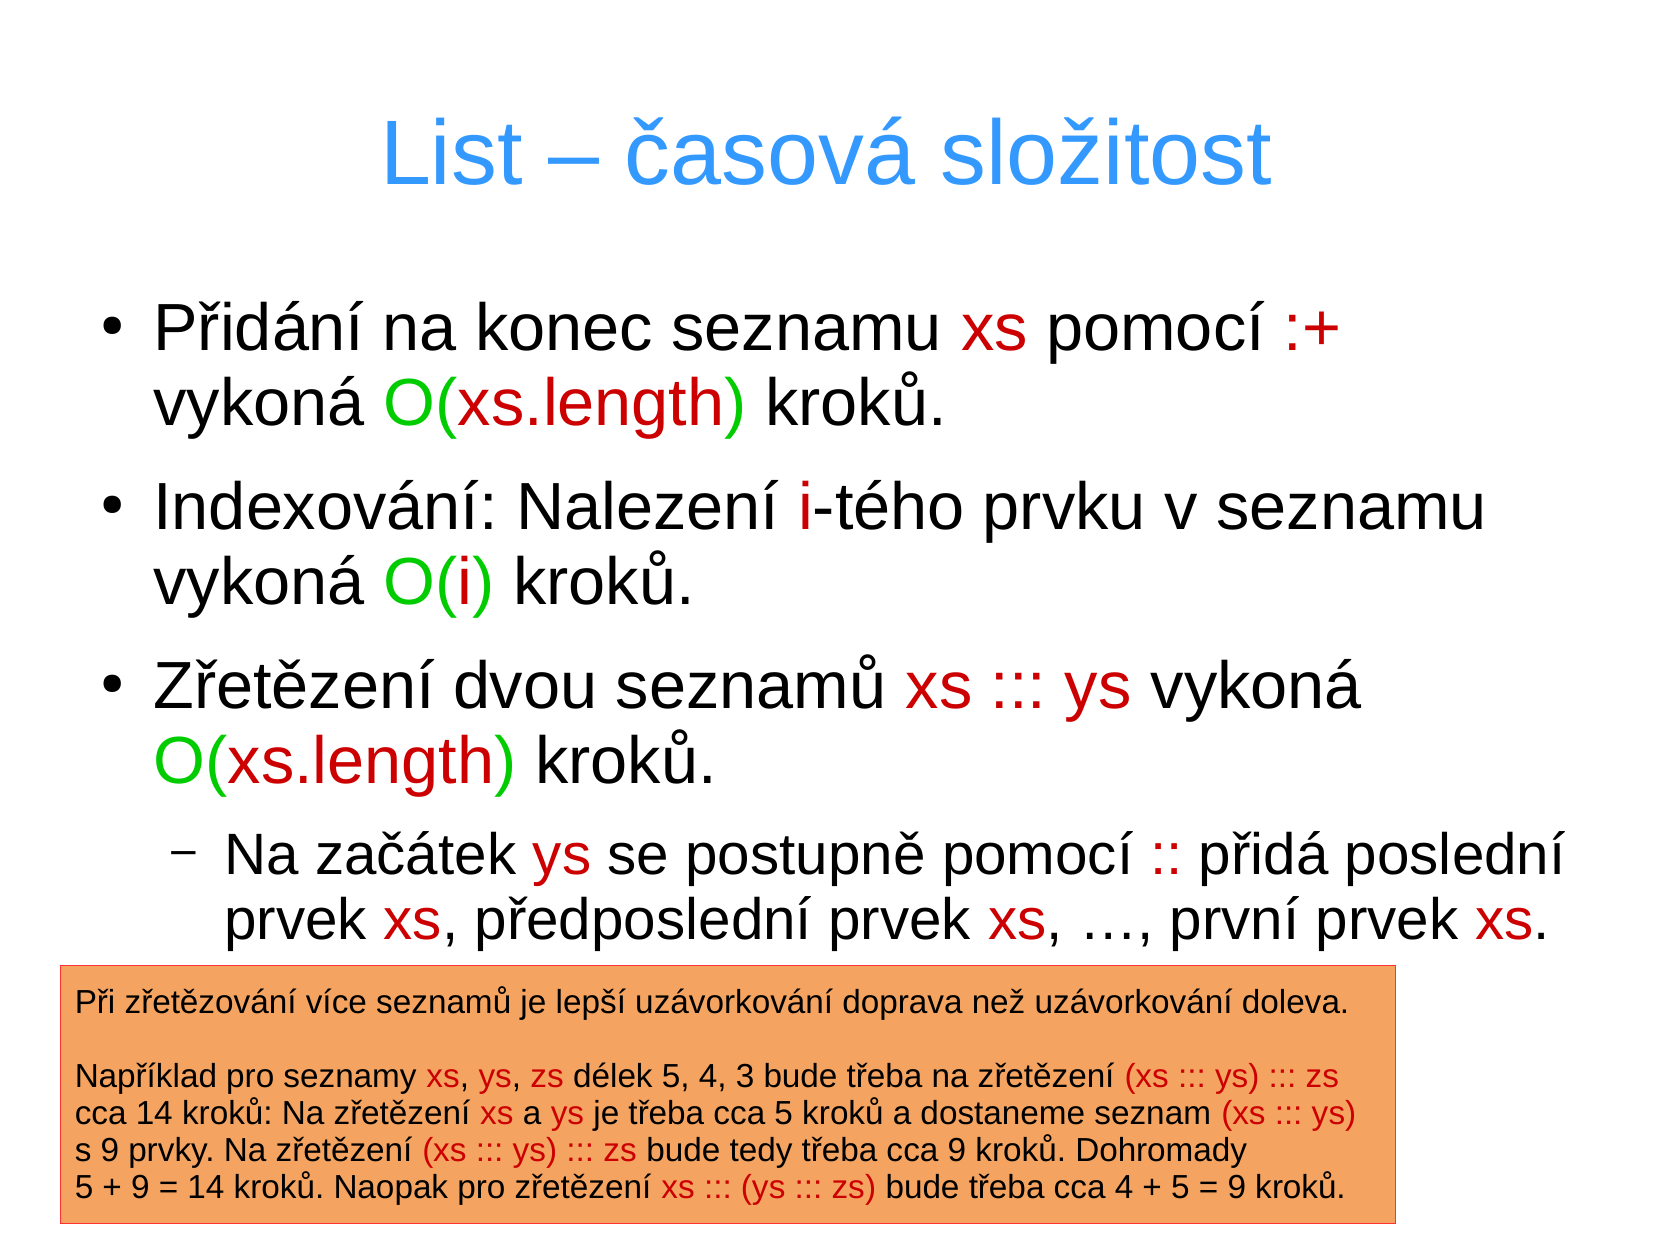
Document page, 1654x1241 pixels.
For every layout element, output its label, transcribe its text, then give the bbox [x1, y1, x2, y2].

list Přidání na konec seznamu xs pomocí :+ vykoná O(xs.length) kroků. Indexování: Nalezení i-tého prvku v seznamu vykoná O(i) kroků. Zřetězení dvou seznamů xs ::: ys vykoná O(xs.length) kroků. Na začátek ys se postupně pomocí :: přidá poslední prvek xs, předposlední prvek xs, …, první prvek xs. [82, 290, 1571, 1010]
title List – časová složitost [82, 49, 1571, 257]
text_box Při zřetězování více seznamů je lepší uzávorkování doprava než uzávorkování doleva. Například pro seznamy xs, ys, zs délek 5, 4, 3 bude třeba na zřetězení (xs ::: ys) ::: zs cca 14 kroků: Na zřetězení xs a ys je třeba cca 5 kroků a dostaneme seznam (xs ::: ys) s 9 prvky. Na zřetězení (xs ::: ys) ::: zs bude tedy třeba cca 9 kroků. Dohromady 5 + 9 = 14 kroků. Naopak pro zřetězení xs ::: (ys ::: zs) bude třeba cca 4 + 5 = 9 kroků. [60, 965, 1396, 1224]
